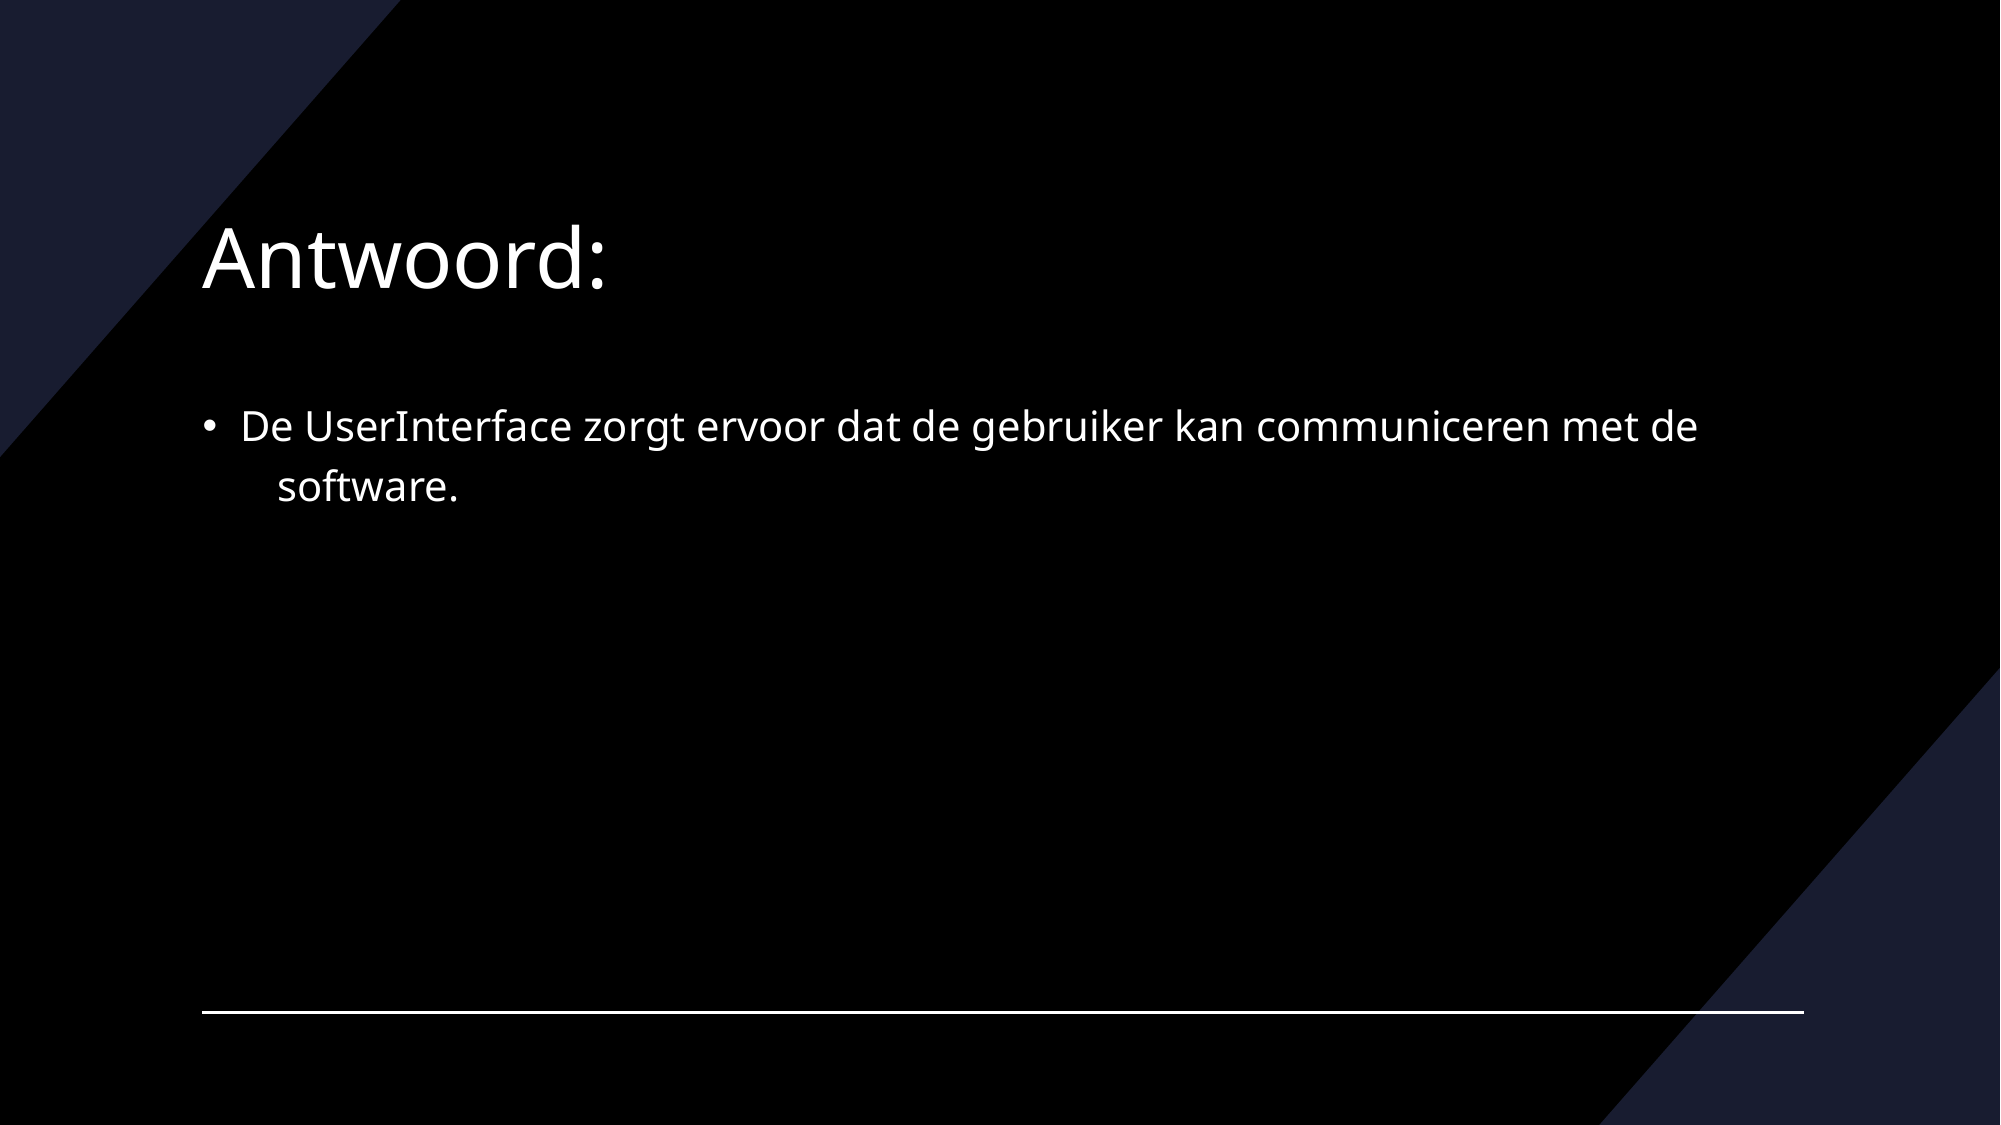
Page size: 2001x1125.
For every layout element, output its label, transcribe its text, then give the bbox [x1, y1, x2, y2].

list De UserInterface zorgt ervoor dat de gebruiker kan communiceren met de software. [187, 382, 1813, 968]
title Antwoord: [187, 143, 1813, 367]
